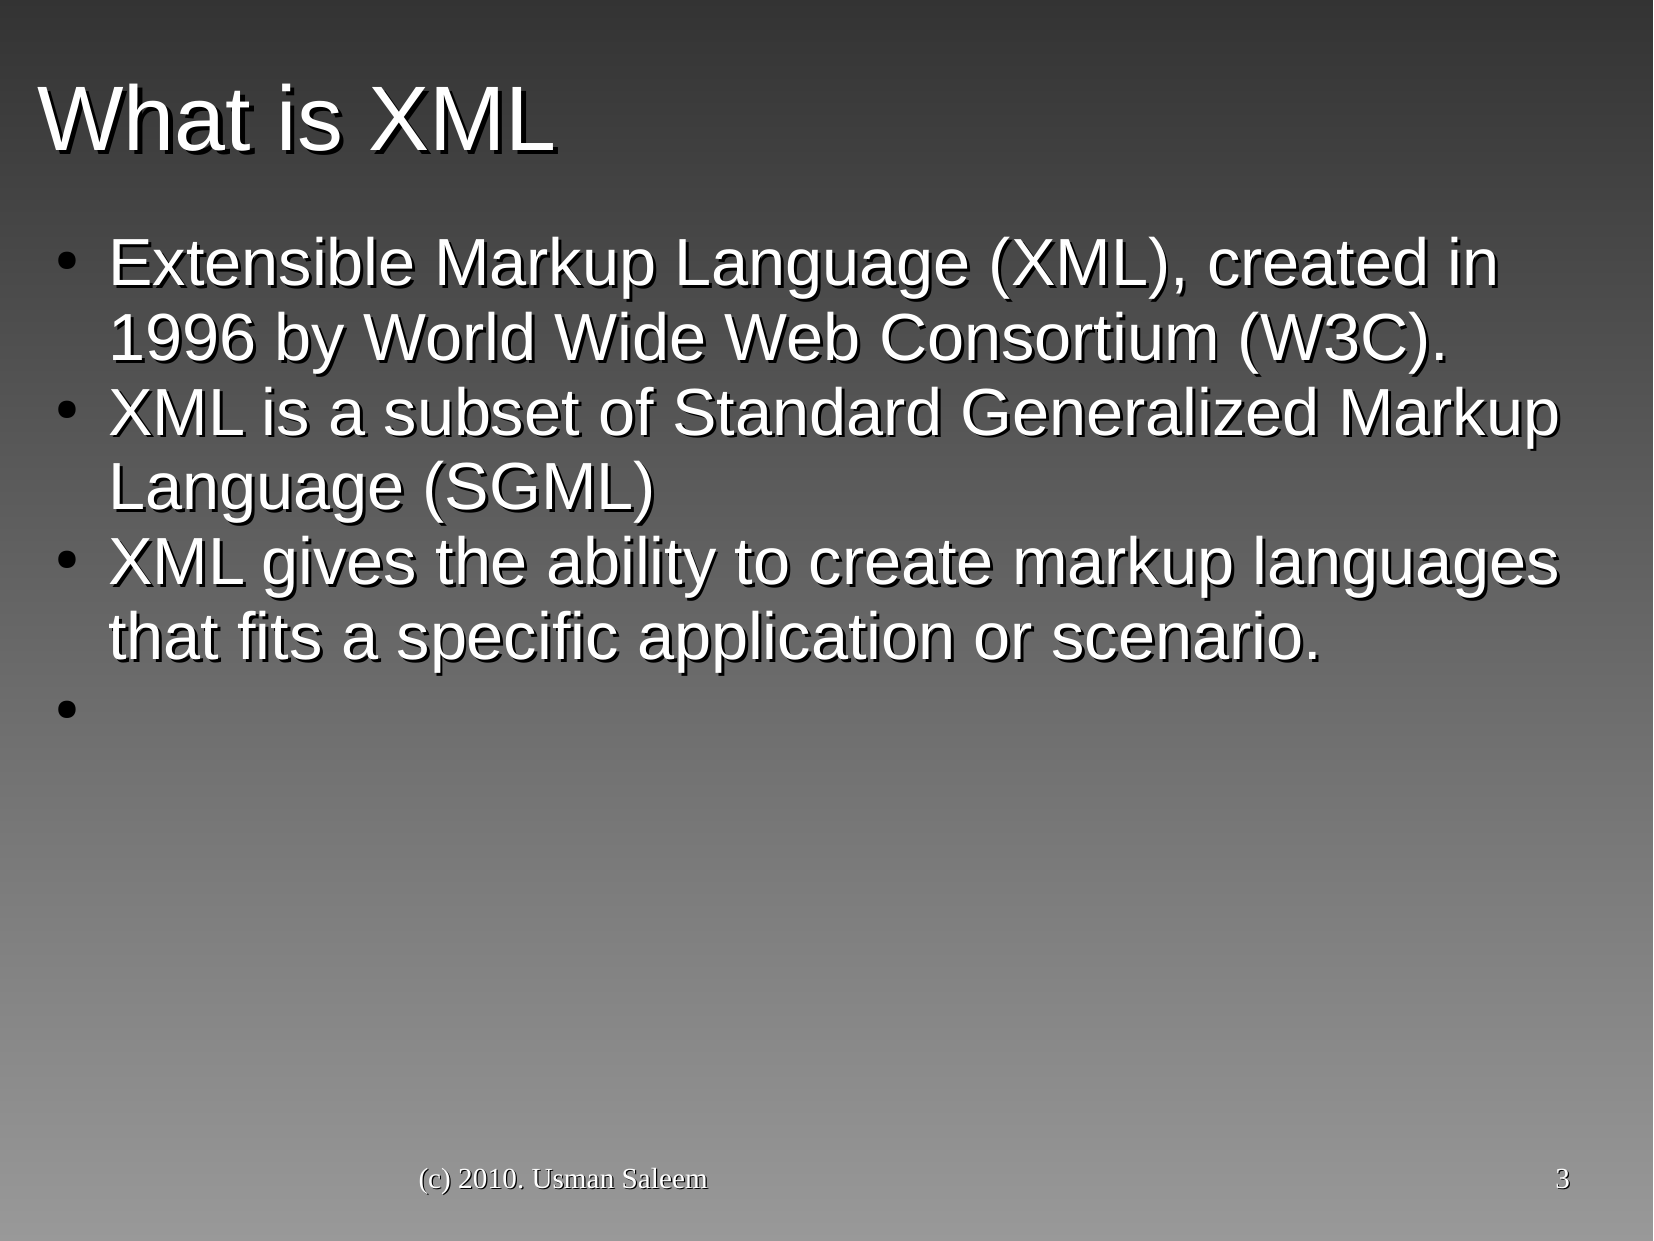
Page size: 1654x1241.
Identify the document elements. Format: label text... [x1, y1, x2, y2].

title What is XML [37, 56, 1613, 181]
list Extensible Markup Language (XML), created in 1996 by World Wide Web Consortium (W3C). XML is a subset of Standard Generalized Markup Language (SGML) XML gives the ability to create markup languages that fits a specific application or scenario. [37, 225, 1613, 1126]
